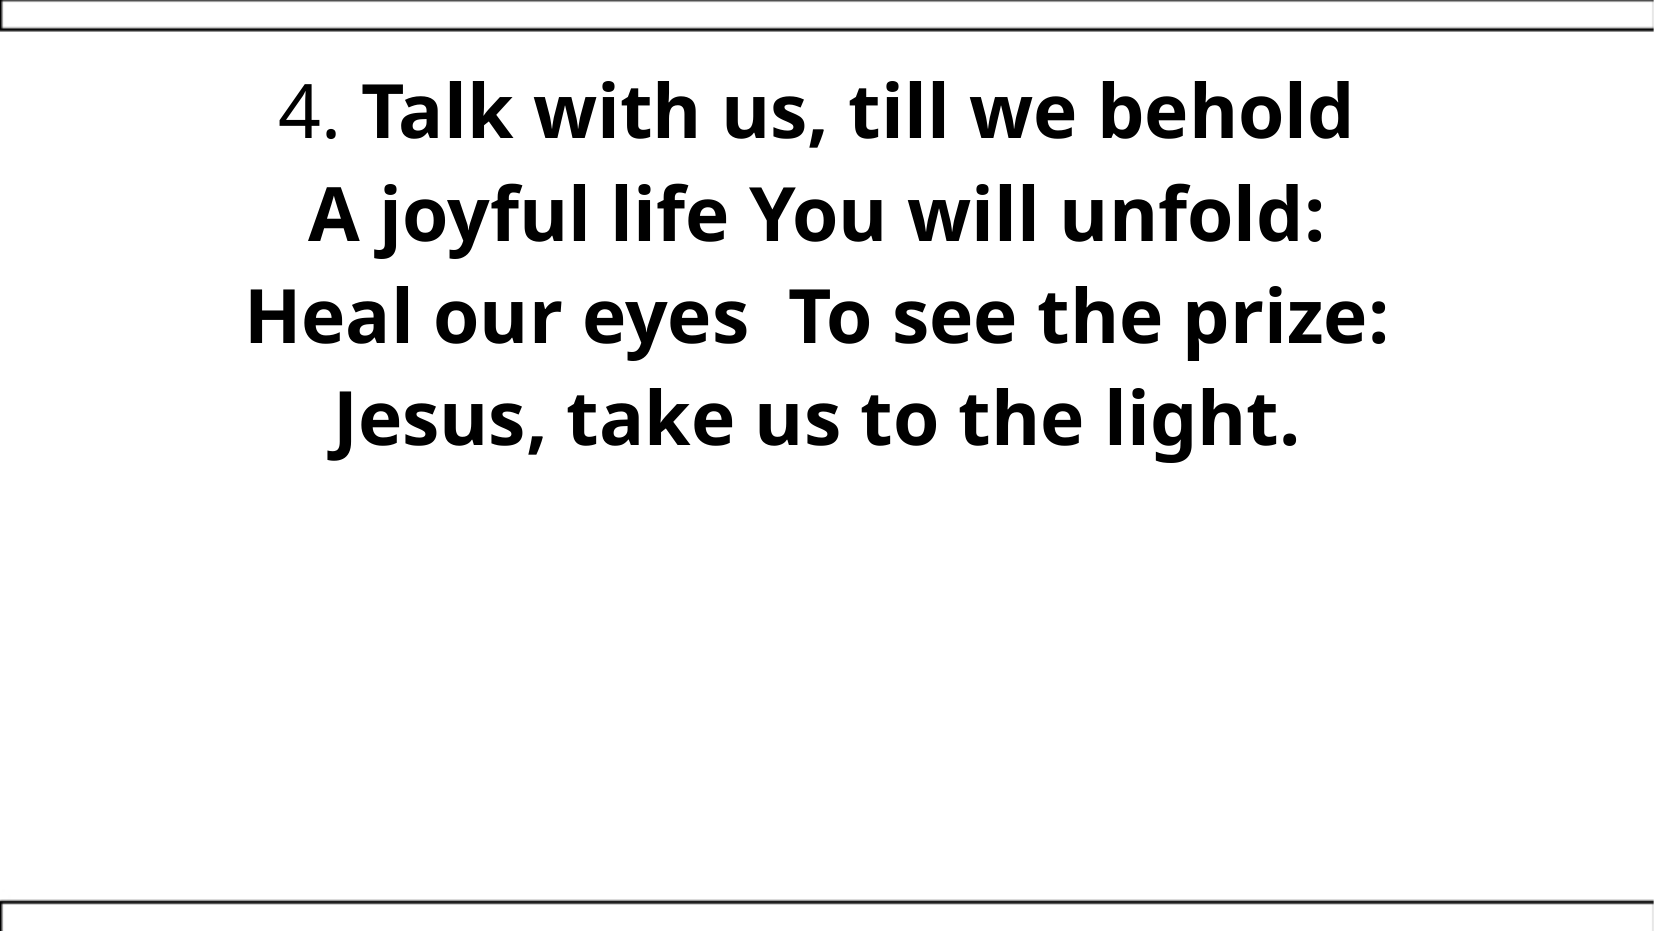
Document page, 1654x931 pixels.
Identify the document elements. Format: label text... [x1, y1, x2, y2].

text_box 4. Talk with us, till we behold A joyful life You will unfold: Heal our eyes To see the prize: Jesus, take us to the light. [90, 51, 1546, 511]
picture [0, 0, 1654, 931]
